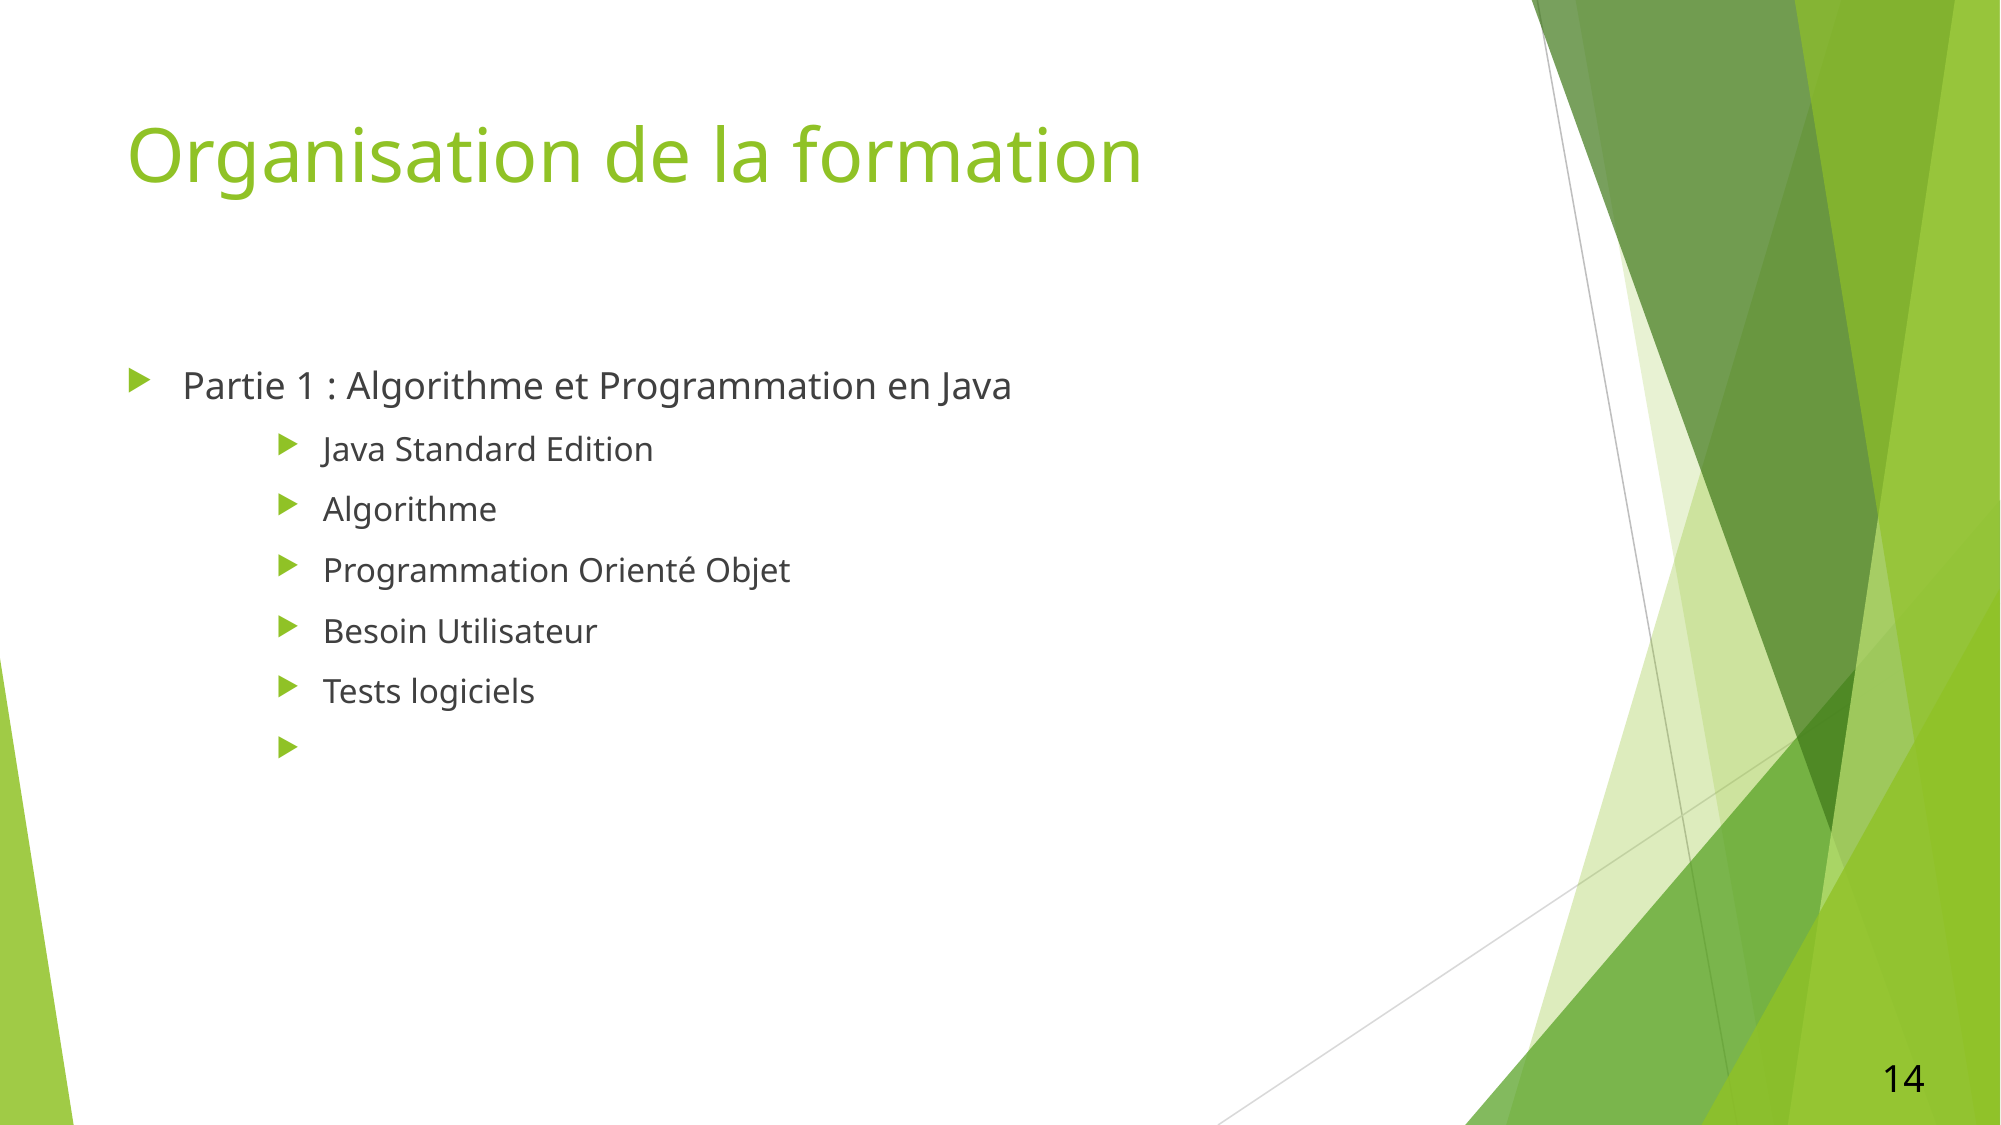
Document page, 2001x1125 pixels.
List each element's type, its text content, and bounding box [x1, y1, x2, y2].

title Organisation de la formation [111, 99, 1522, 317]
text_box [1866, 1047, 1979, 1108]
list Partie 1 : Algorithme et Programmation en Java Java Standard Edition Algorithme Programmation Orienté Objet Besoin Utilisateur Tests logiciels [111, 354, 1522, 992]
